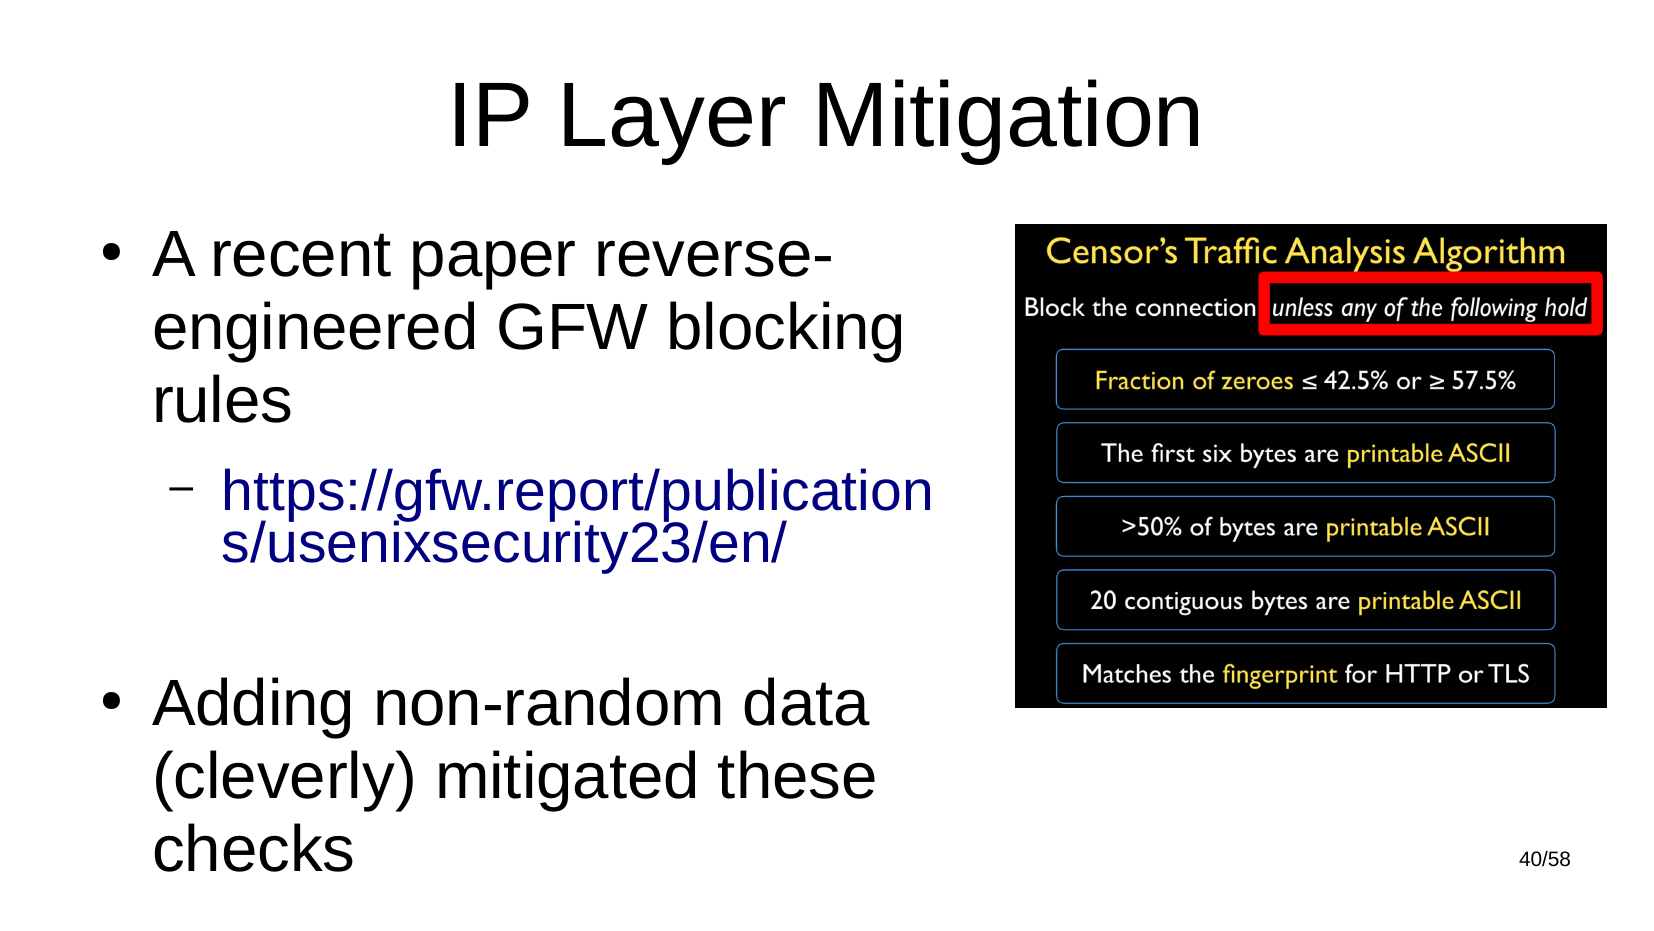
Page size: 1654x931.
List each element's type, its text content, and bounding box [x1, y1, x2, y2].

picture [1015, 224, 1607, 708]
title IP Layer Mitigation [82, 37, 1571, 193]
list A recent paper reverse-engineered GFW blocking rules https://gfw.report/publications/usenixsecurity23/en/ Adding non-random data (cleverly) mitigated these checks [82, 217, 934, 839]
